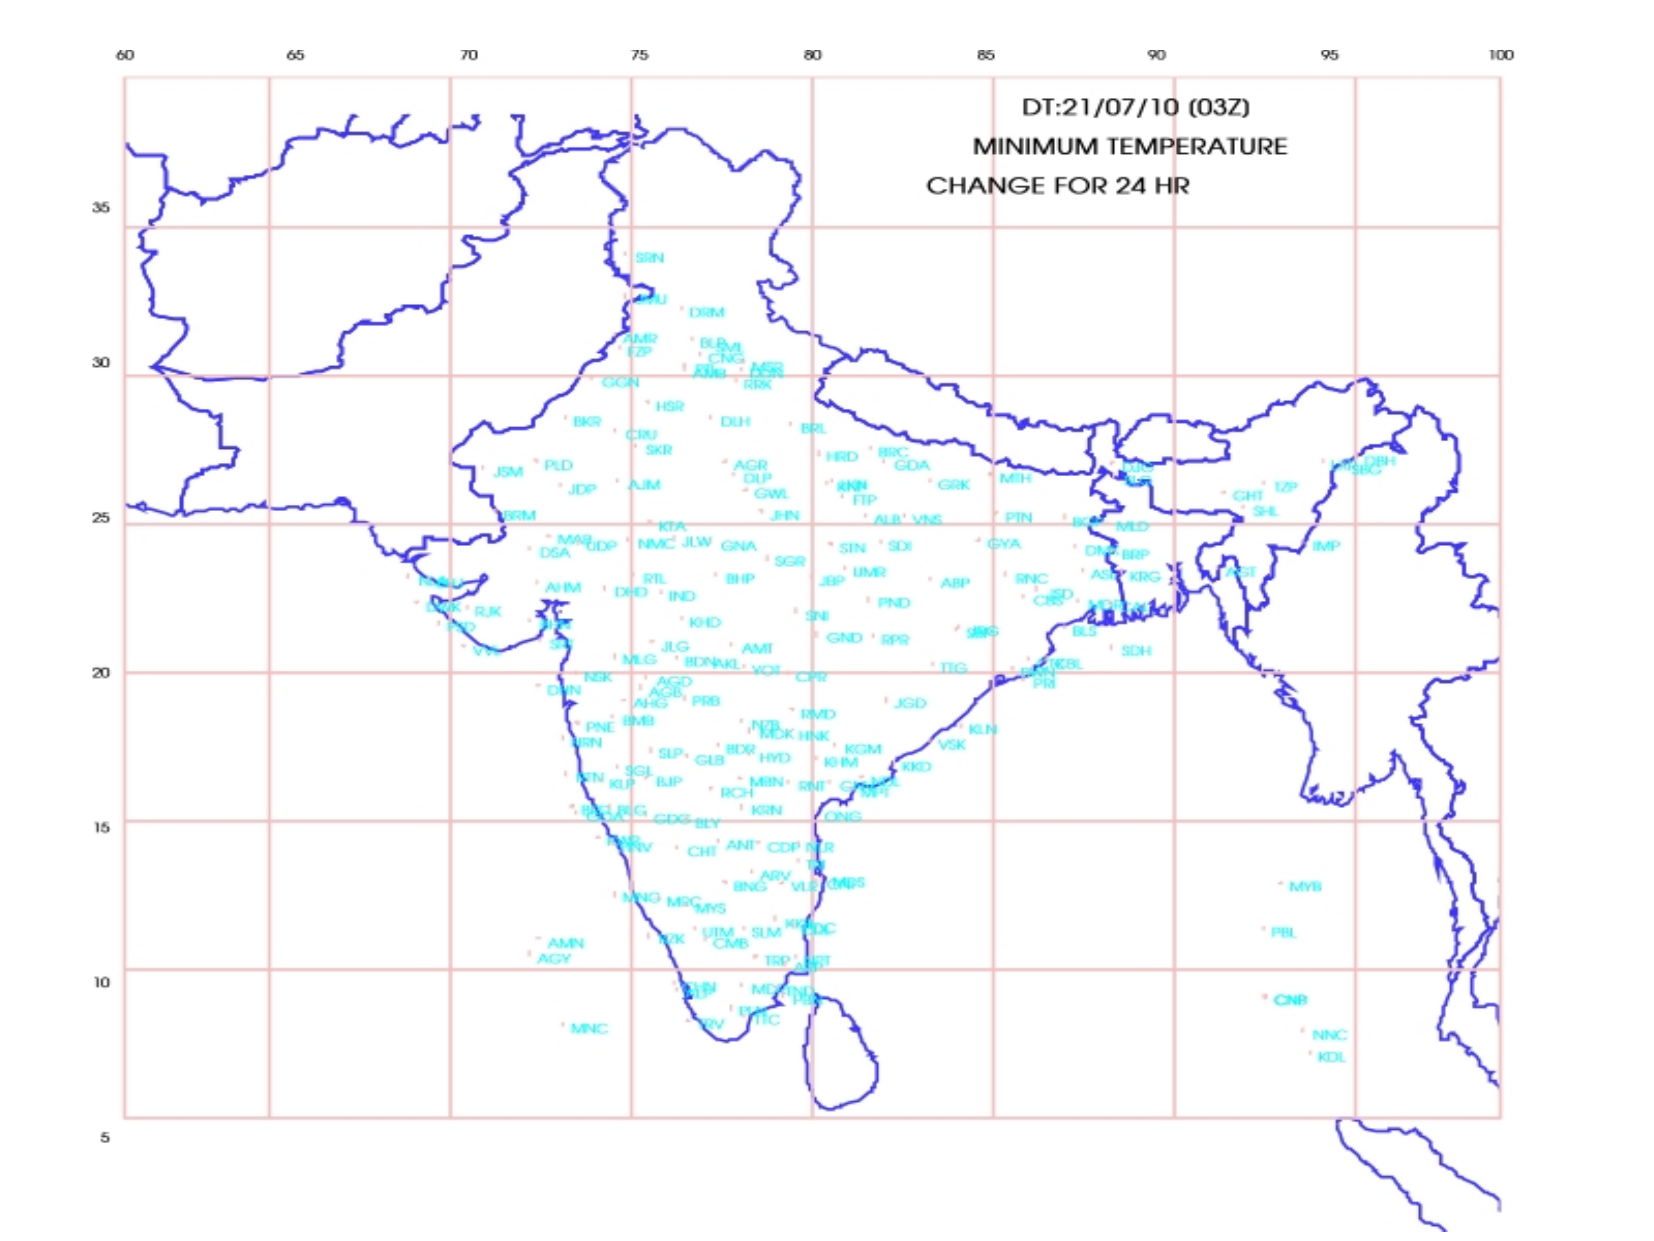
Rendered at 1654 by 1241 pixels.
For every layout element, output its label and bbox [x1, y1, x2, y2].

picture [89, 50, 1537, 1232]
